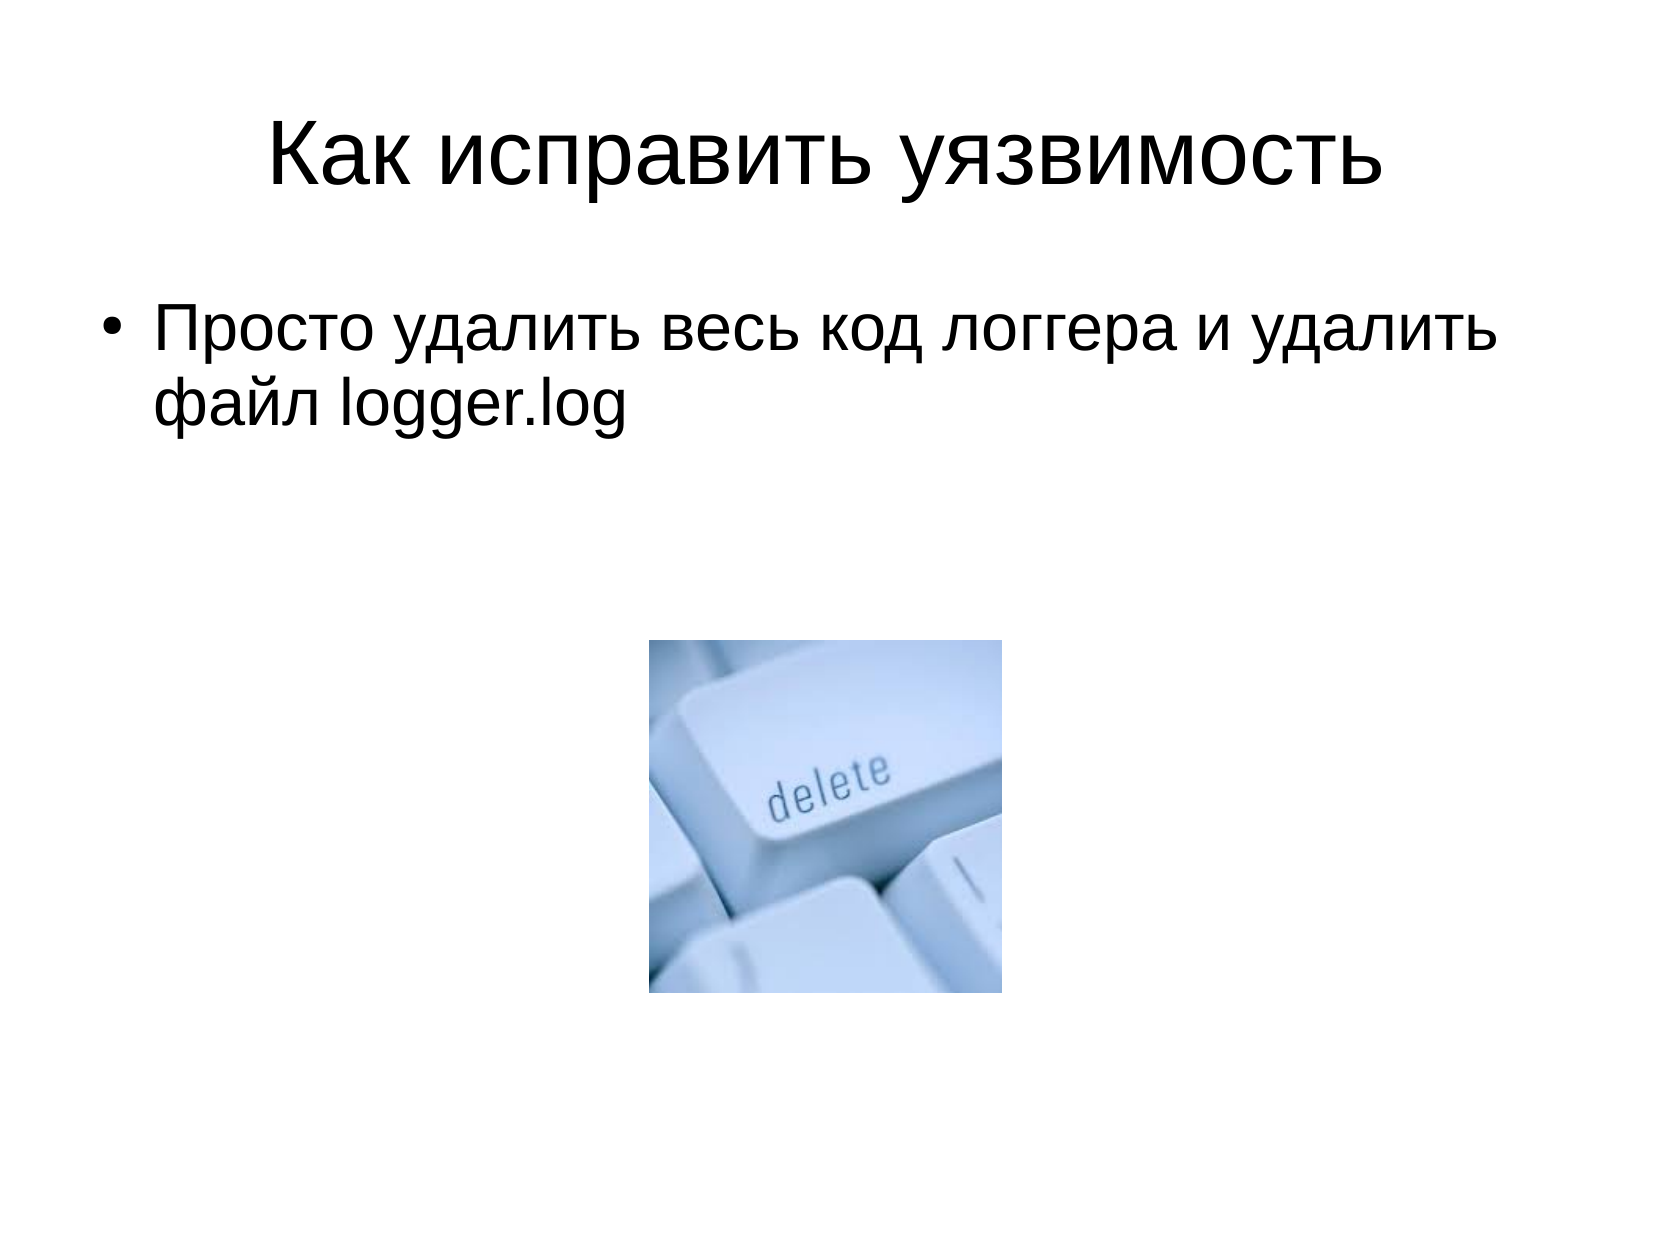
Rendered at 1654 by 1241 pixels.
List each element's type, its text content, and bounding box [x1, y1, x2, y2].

title Как исправить уязвимость [82, 49, 1571, 257]
picture [649, 640, 1002, 993]
list Просто удалить весь код логгера и удалить файл logger.log [82, 290, 1571, 1010]
